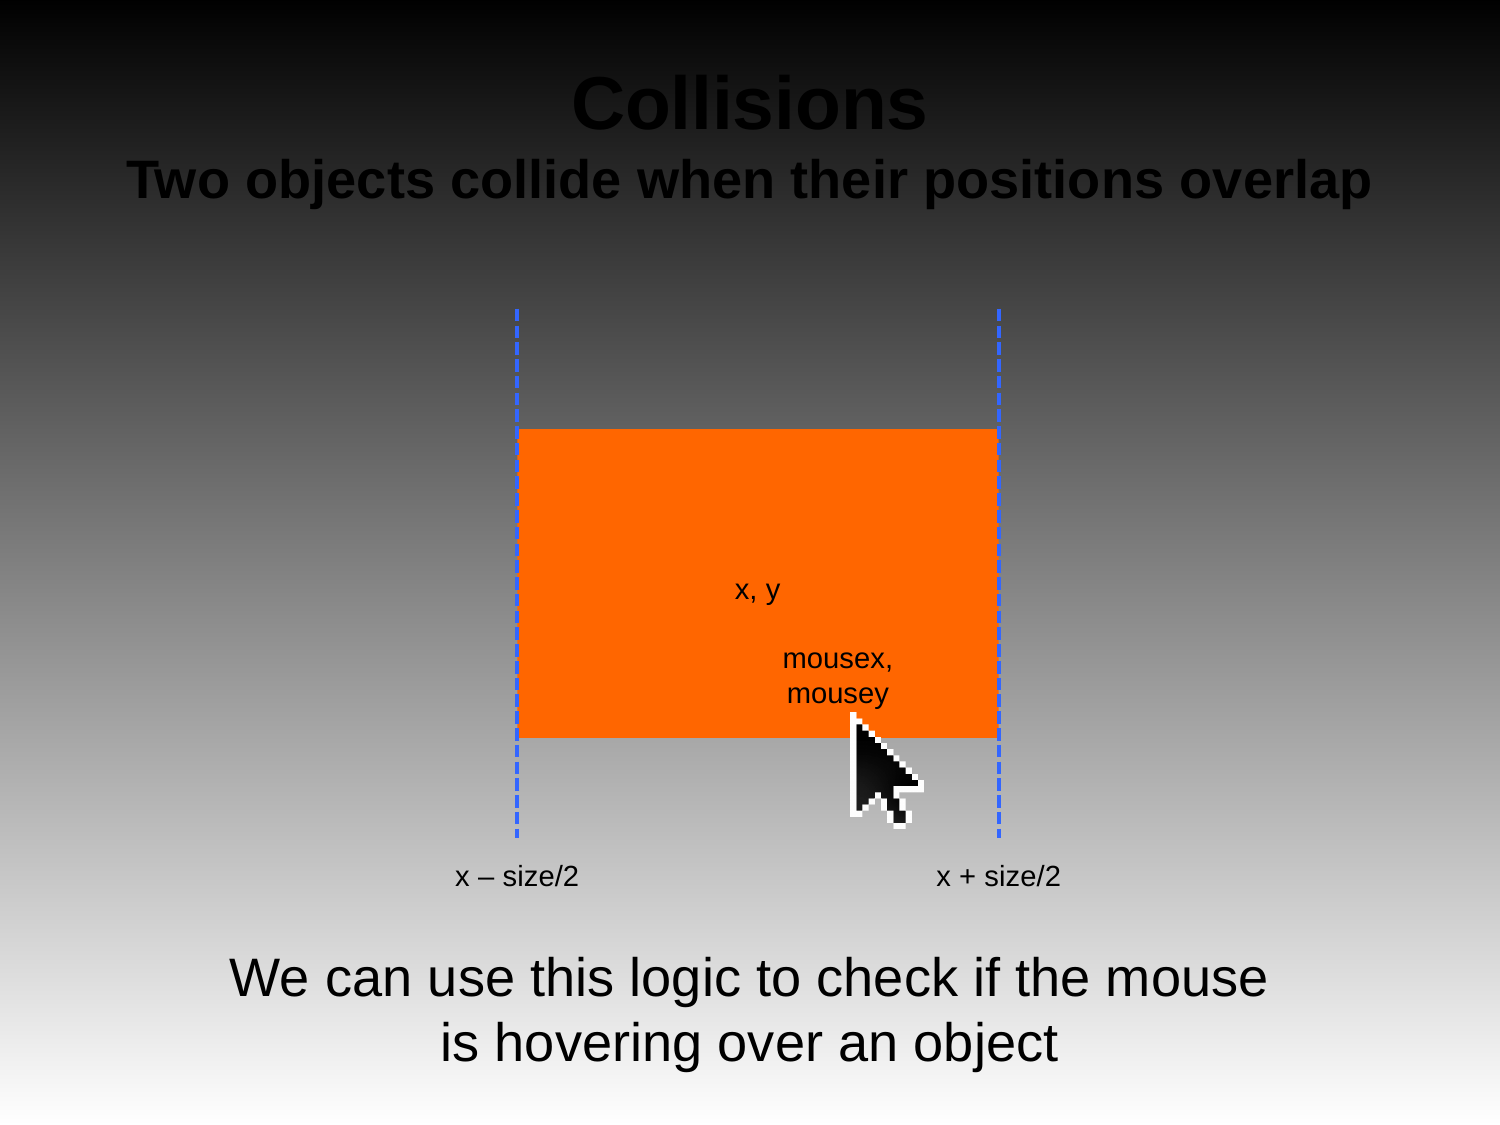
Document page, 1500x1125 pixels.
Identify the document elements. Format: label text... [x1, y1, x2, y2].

text_box x – size/2 [421, 842, 613, 903]
text_box x + size/2 [903, 842, 1095, 903]
picture [850, 712, 924, 829]
text_box mousex, mousey [740, 624, 936, 684]
text_box We can use this logic to check if the mouse is hovering over an object [74, 927, 1425, 1097]
title Collisions Two objects collide when their positions overlap [75, 45, 1425, 225]
text_box x, y [699, 555, 816, 616]
text_box [517, 429, 999, 738]
